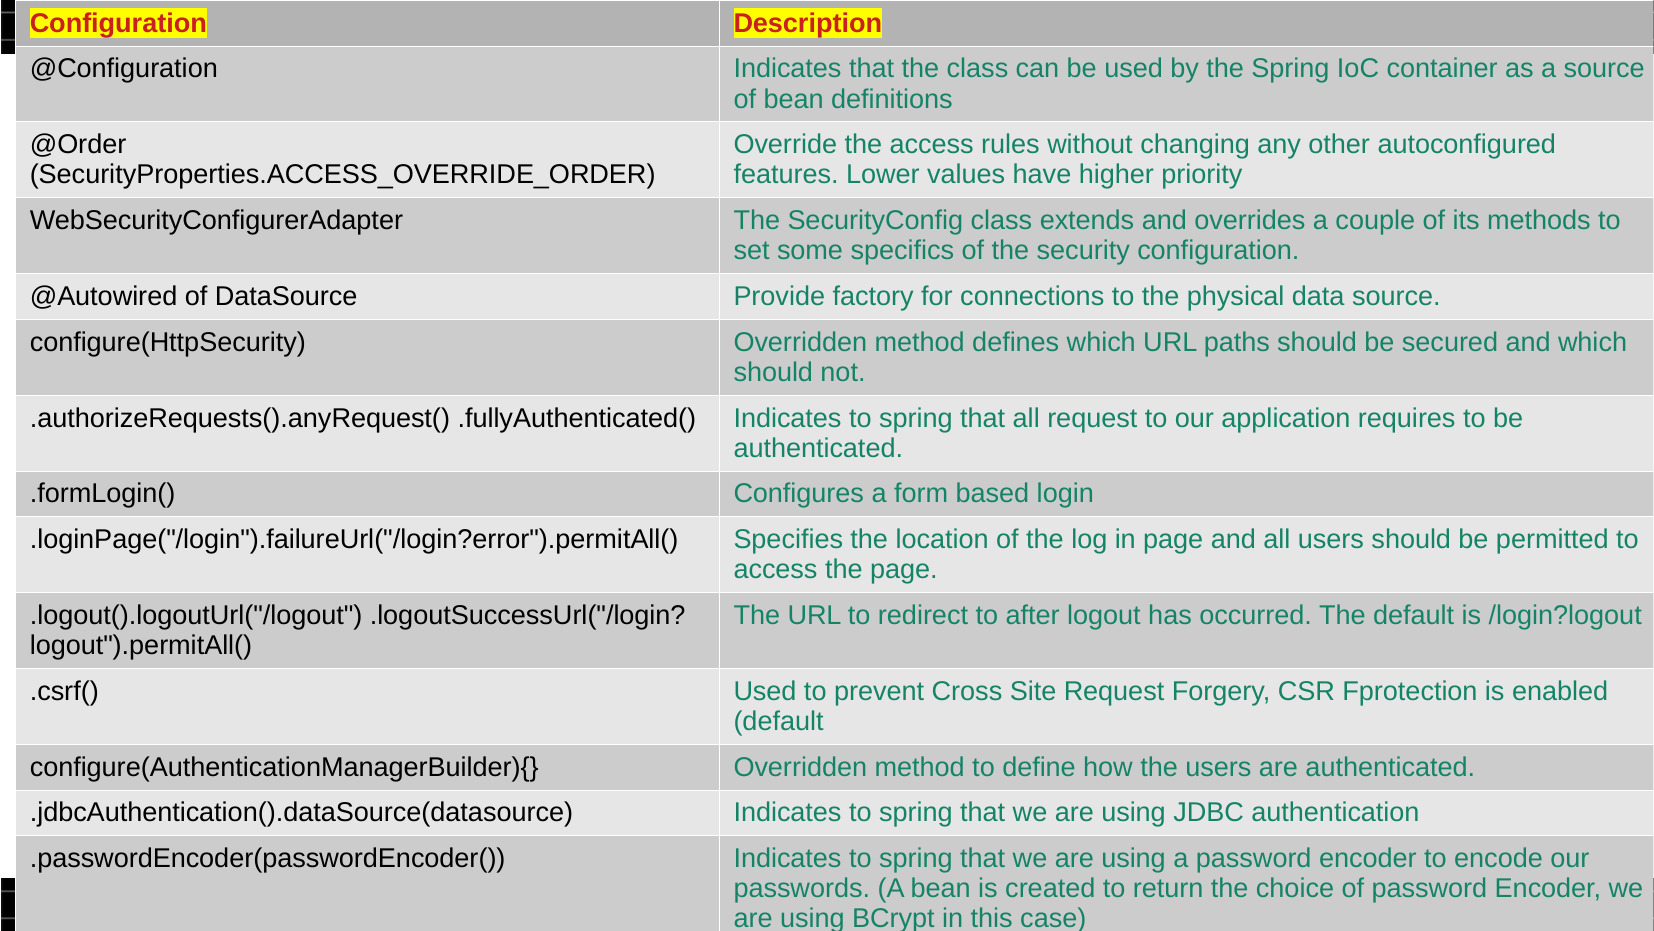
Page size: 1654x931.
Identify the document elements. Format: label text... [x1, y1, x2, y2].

table_cell The SecurityConfig class extends and overrides a couple of its methods to set some specifics of the security configuration. [720, 198, 1654, 273]
table_cell Specifies the location of the log in page and all users should be permitted to access the page. [720, 517, 1654, 592]
table_cell Indicates that the class can be used by the Spring IoC container as a source of bean definitions [720, 47, 1654, 121]
table_cell .authorizeRequests().anyRequest() .fullyAuthenticated() [16, 396, 719, 471]
table_cell Used to prevent Cross Site Request Forgery, CSR Fprotection is enabled (default [720, 669, 1654, 744]
table_cell configure(HttpSecurity) [16, 320, 719, 395]
table_cell @Configuration [16, 47, 719, 121]
table_cell .loginPage("/login").failureUrl("/login?error").permitAll() [16, 517, 719, 592]
table_header Configuration [16, 1, 719, 46]
picture [1, 878, 15, 931]
picture [1, 0, 15, 54]
table_cell Indicates to spring that all request to our application requires to be authenticated. [720, 396, 1654, 471]
table_cell Indicates to spring that we are using JDBC authentication [720, 791, 1654, 835]
table_cell .formLogin() [16, 472, 719, 516]
table_cell Provide factory for connections to the physical data source. [720, 274, 1654, 319]
table_cell .csrf() [16, 669, 719, 744]
table_cell Configures a form based login [720, 472, 1654, 516]
table_cell @Autowired of DataSource [16, 274, 719, 319]
table_cell Overridden method defines which URL paths should be secured and which should not. [720, 320, 1654, 395]
table_cell configure(AuthenticationManagerBuilder){} [16, 745, 719, 790]
table_cell Indicates to spring that we are using a password encoder to encode our passwords. (A bean is created to return the choice of password Encoder, we are using BCrypt in this case) [720, 836, 1654, 931]
table_cell Override the access rules without changing any other autoconfigured features. Lower values have higher priority [720, 122, 1654, 197]
table_cell .logout().logoutUrl("/logout") .logoutSuccessUrl("/login?logout").permitAll() [16, 593, 719, 668]
table_cell WebSecurityConfigurerAdapter [16, 198, 719, 273]
table_cell @Order (SecurityProperties.ACCESS_OVERRIDE_ORDER) [16, 122, 719, 197]
table_cell .passwordEncoder(passwordEncoder()) [16, 836, 719, 931]
table_cell Overridden method to define how the users are authenticated. [720, 745, 1654, 790]
table_cell .jdbcAuthentication().dataSource(datasource) [16, 791, 719, 835]
table_cell The URL to redirect to after logout has occurred. The default is /login?logout [720, 593, 1654, 668]
table_header Description [720, 1, 1654, 46]
